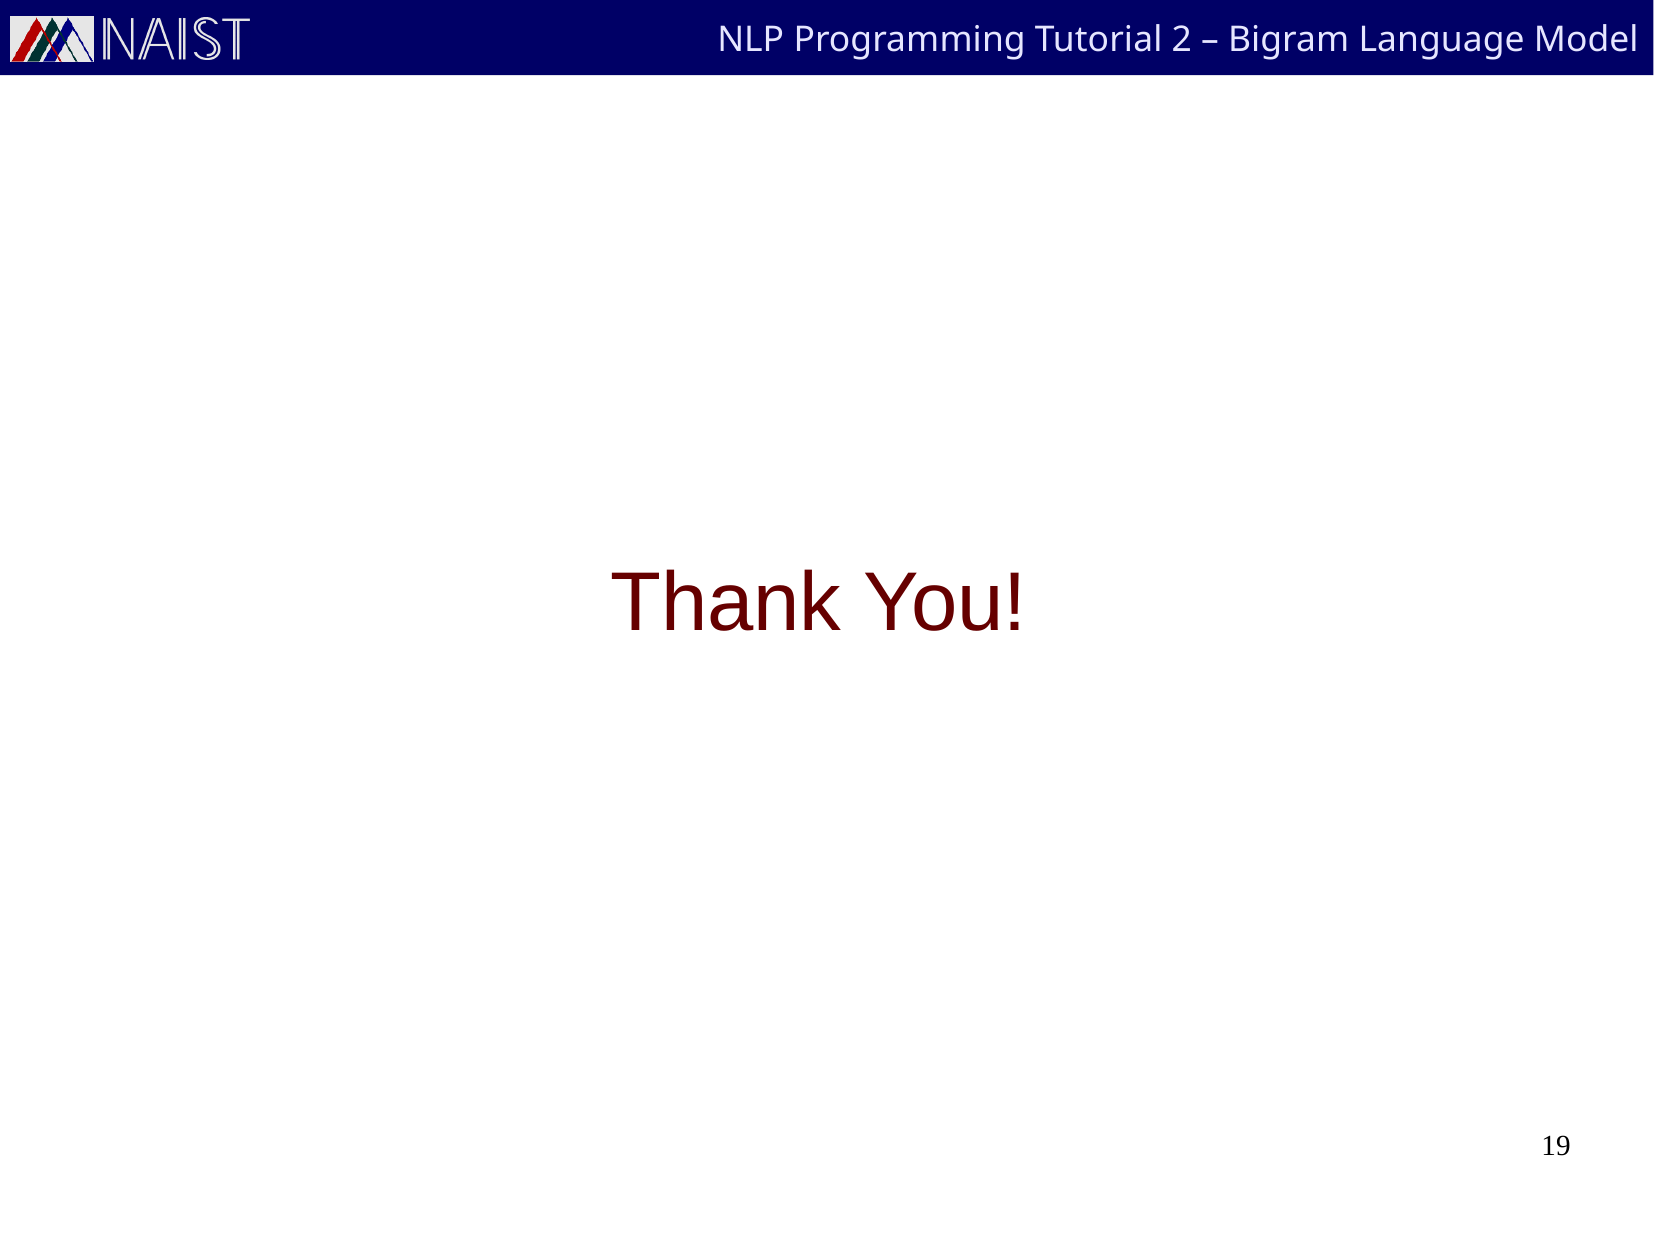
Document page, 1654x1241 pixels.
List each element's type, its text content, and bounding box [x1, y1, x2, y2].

title Thank You! [75, 506, 1564, 698]
picture [10, 16, 94, 62]
picture [102, 17, 251, 60]
